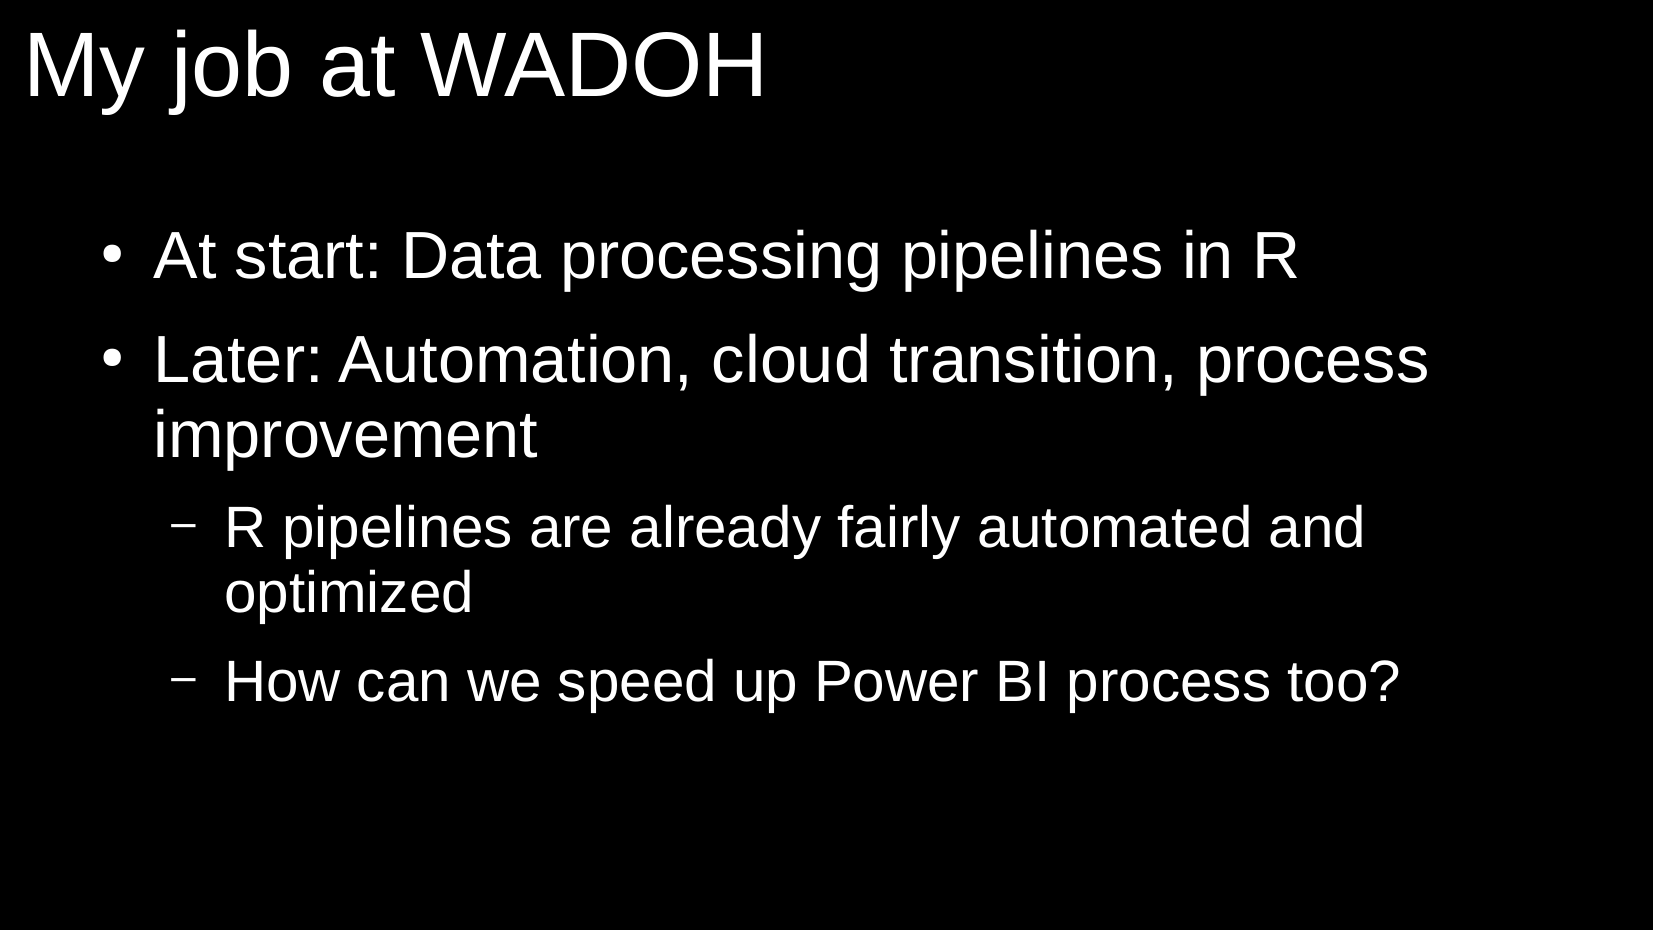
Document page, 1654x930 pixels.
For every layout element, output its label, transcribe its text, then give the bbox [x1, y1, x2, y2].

list At start: Data processing pipelines in R Later: Automation, cloud transition, process improvement R pipelines are already fairly automated and optimized How can we speed up Power BI process too? [82, 217, 1571, 757]
title My job at WADOH [23, 11, 1588, 119]
